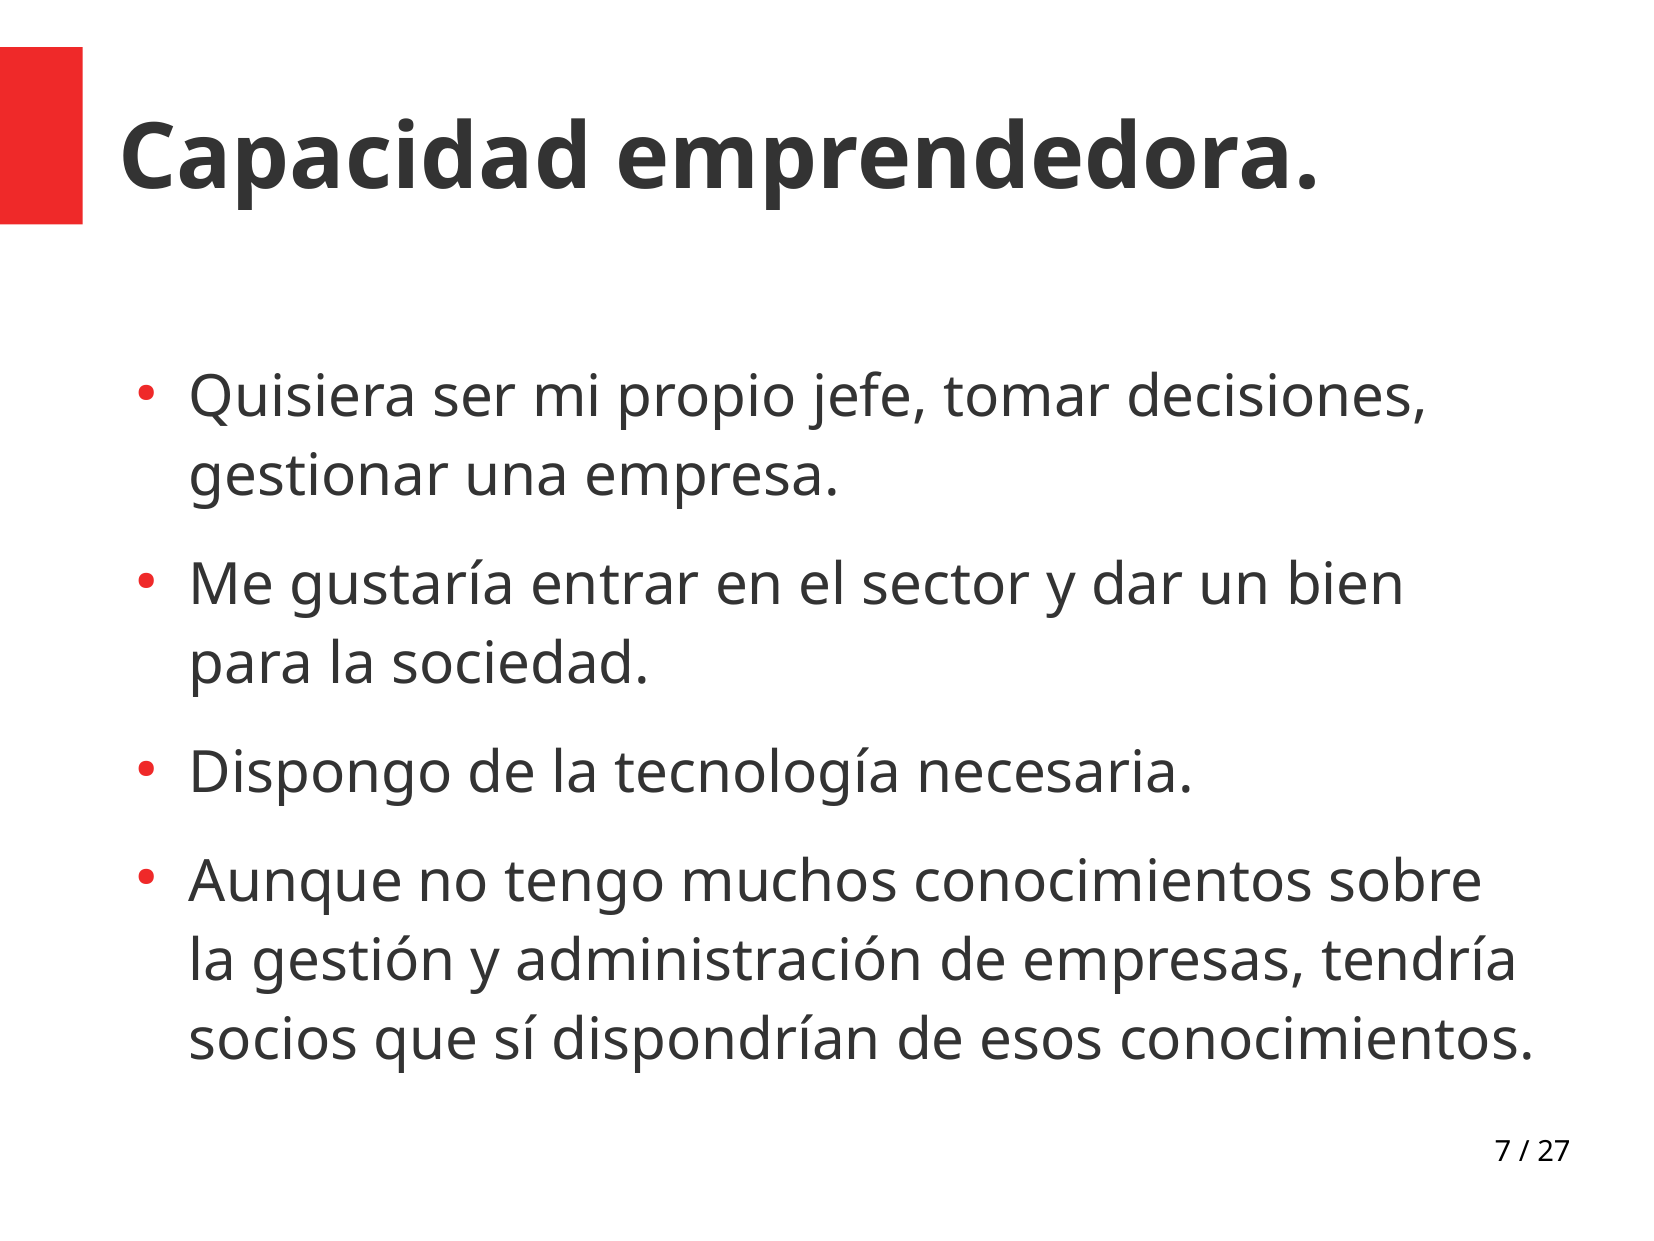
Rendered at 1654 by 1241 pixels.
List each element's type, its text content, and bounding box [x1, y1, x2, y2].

title Capacidad emprendedora. [118, 49, 1571, 257]
list Quisiera ser mi propio jefe, tomar decisiones, gestionar una empresa. Me gustaría entrar en el sector y dar un bien para la sociedad. Dispongo de la tecnología necesaria. Aunque no tengo muchos conocimientos sobre la gestión y administración de empresas, tendría socios que sí dispondrían de esos conocimientos. [118, 354, 1536, 1074]
